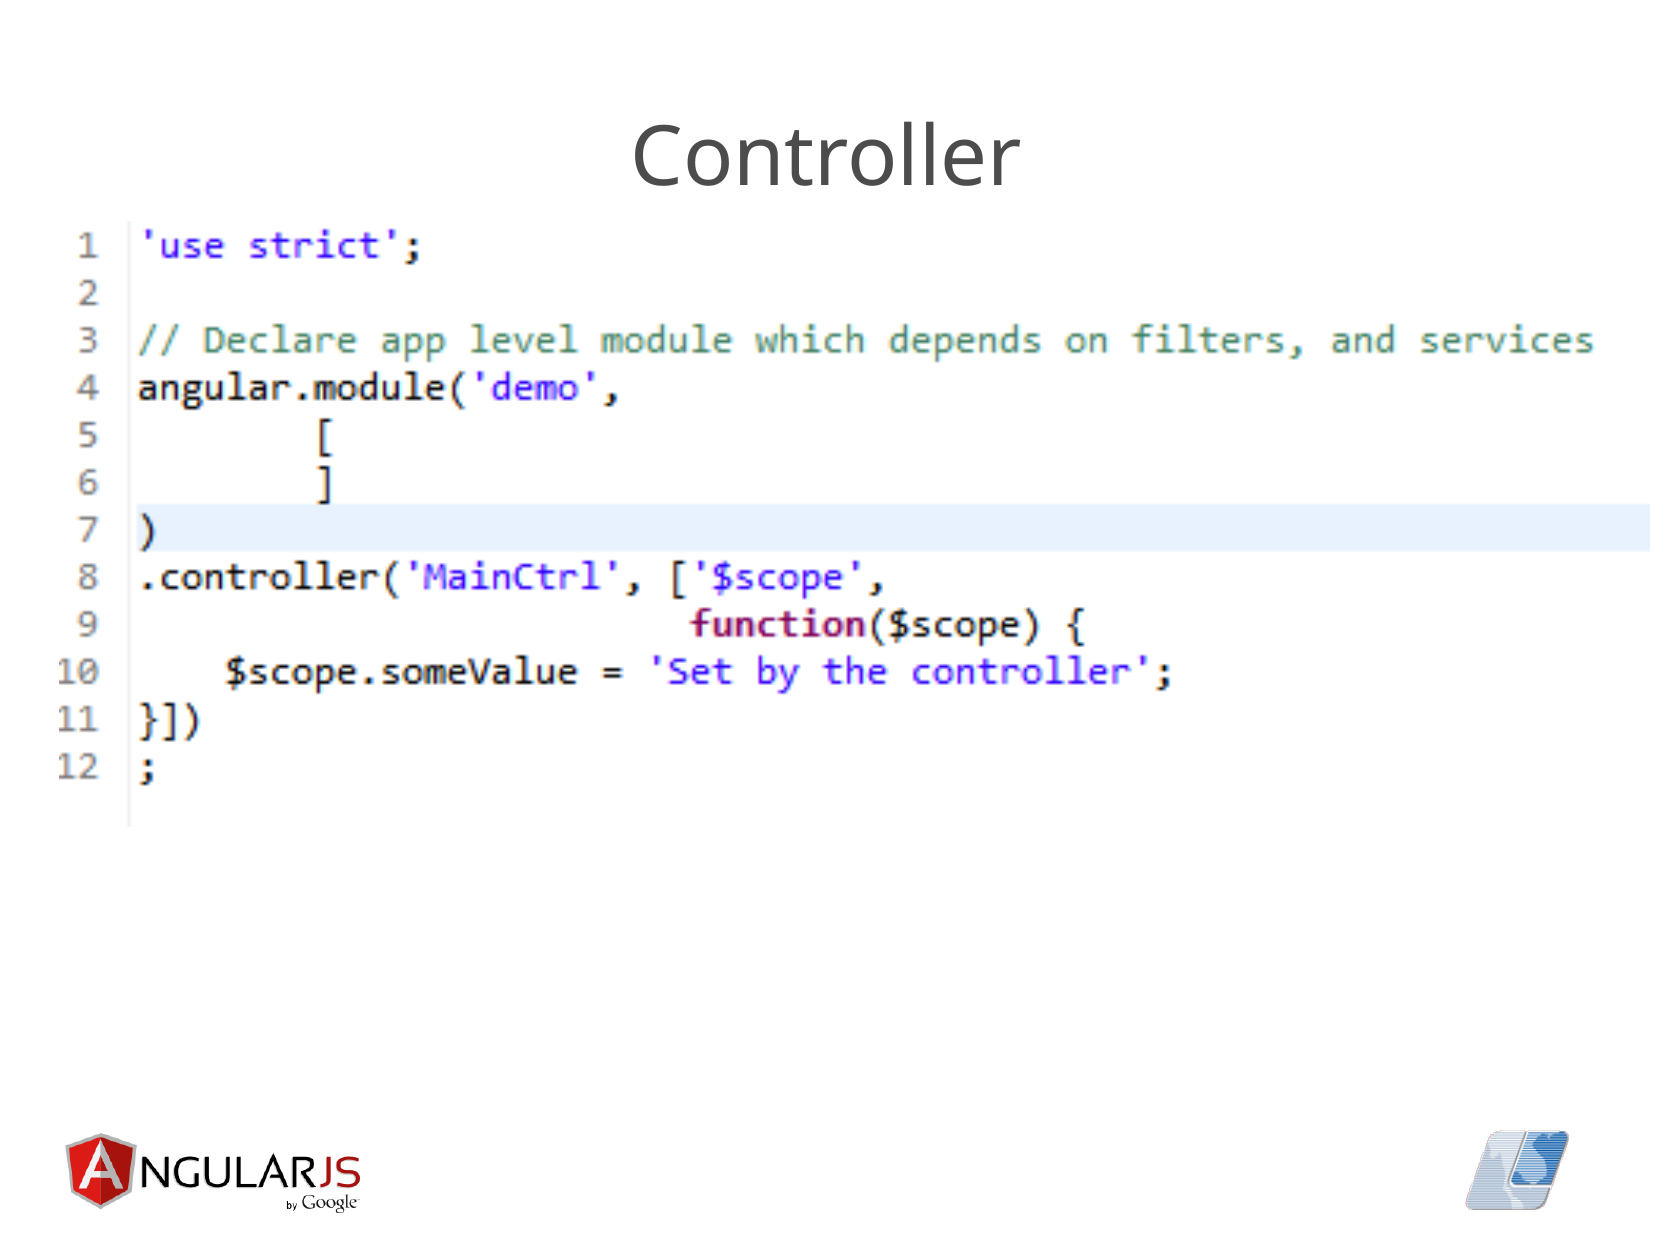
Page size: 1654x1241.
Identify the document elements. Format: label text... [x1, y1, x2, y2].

title Controller [82, 49, 1571, 221]
picture [59, 221, 1650, 827]
picture [1461, 1129, 1571, 1210]
picture [59, 1091, 367, 1241]
